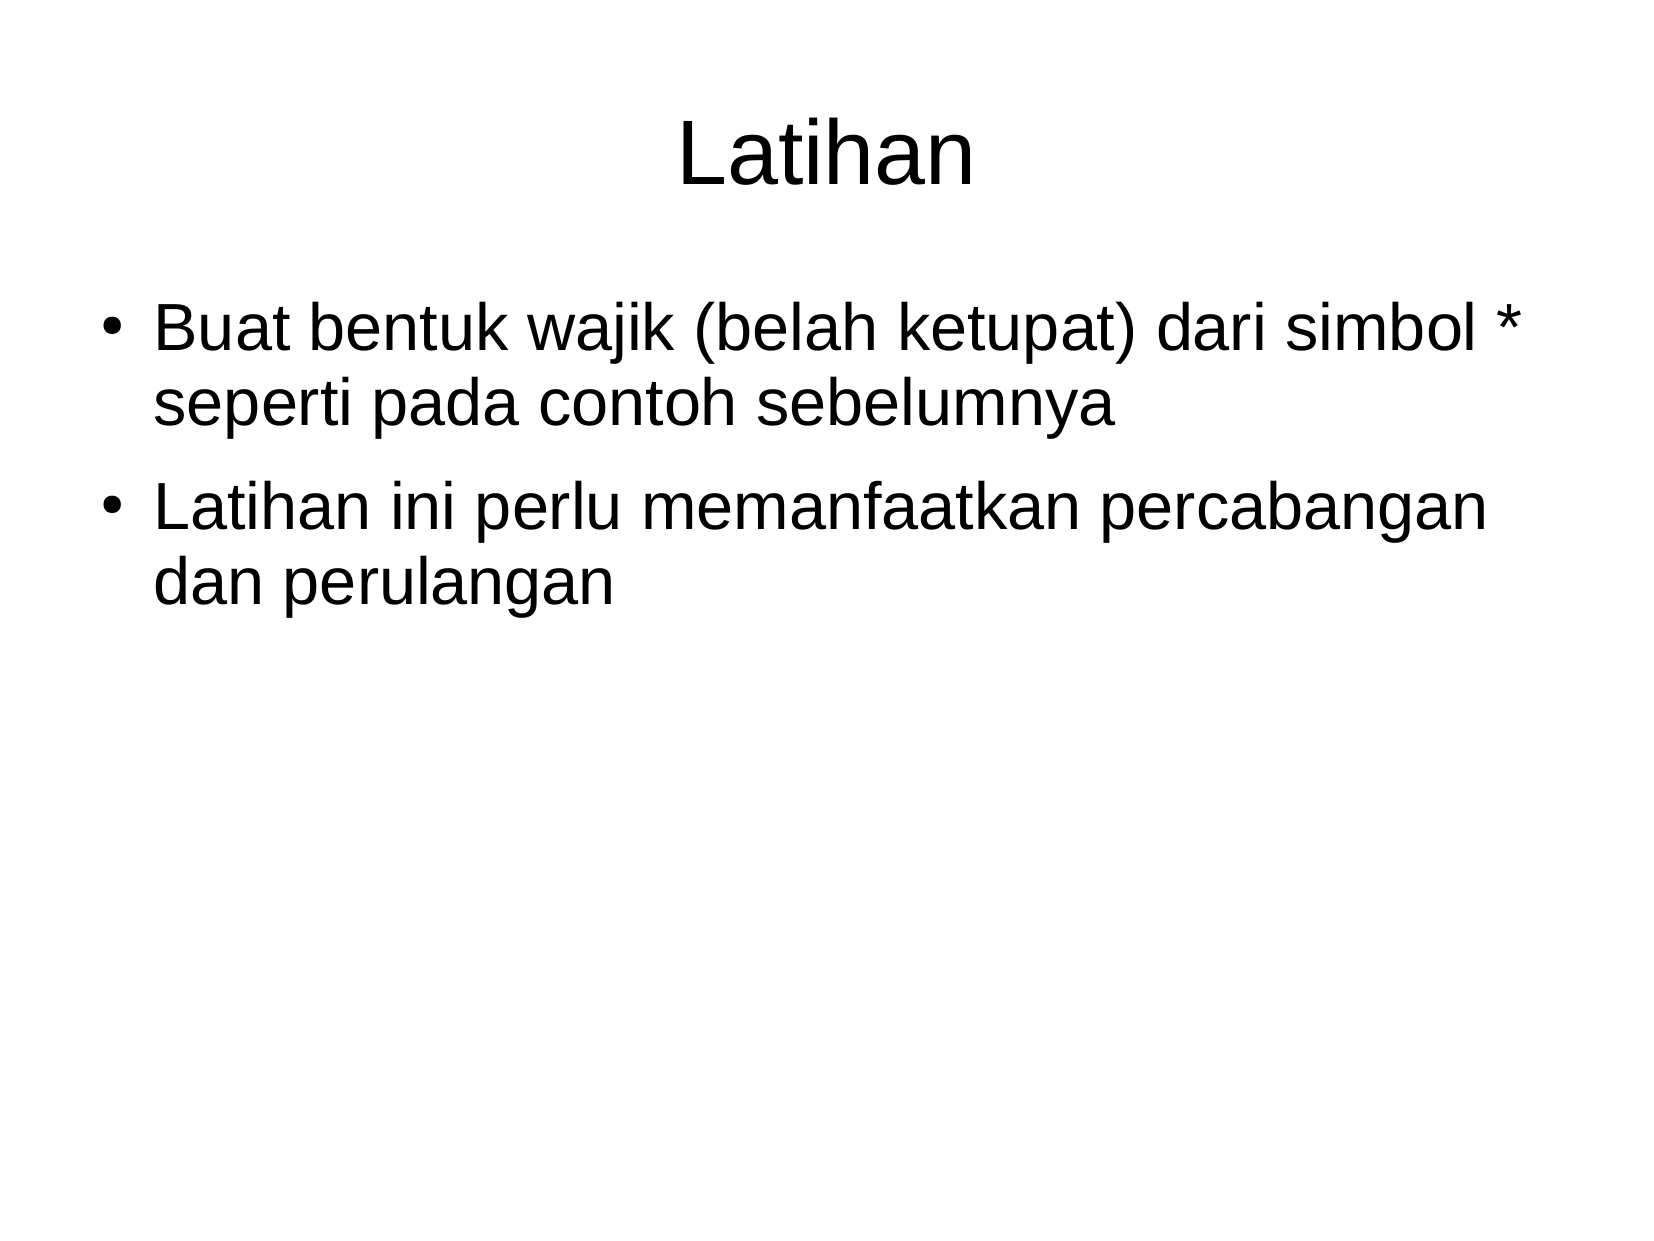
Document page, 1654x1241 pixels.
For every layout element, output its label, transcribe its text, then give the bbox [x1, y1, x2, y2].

list Buat bentuk wajik (belah ketupat) dari simbol * seperti pada contoh sebelumnya Latihan ini perlu memanfaatkan percabangan dan perulangan [82, 290, 1571, 1010]
title Latihan [82, 49, 1571, 257]
